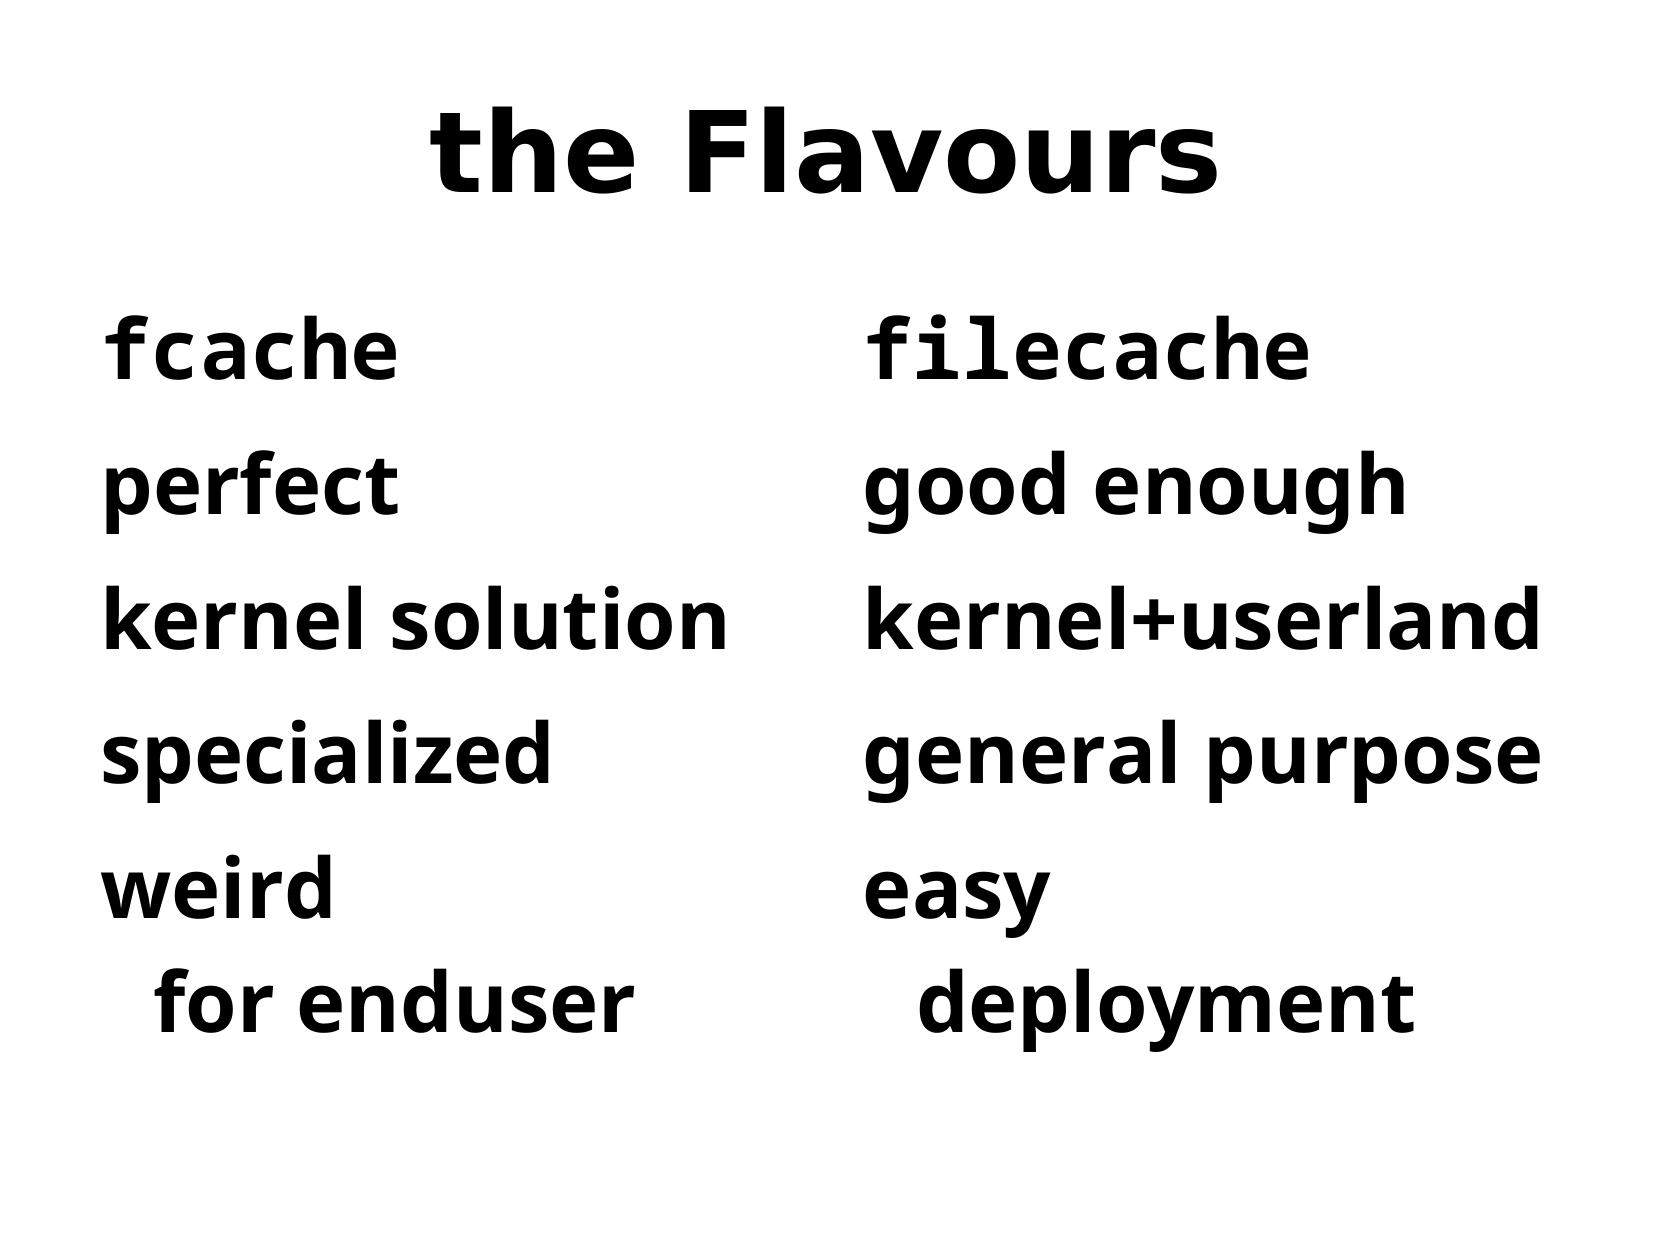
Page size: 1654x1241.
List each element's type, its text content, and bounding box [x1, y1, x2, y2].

list fcache perfect kernel solution specialized weird for enduser [82, 290, 809, 1153]
title the Flavours [82, 49, 1571, 257]
list filecache good enough kernel+userland general purpose easy deployment [845, 290, 1572, 1153]
